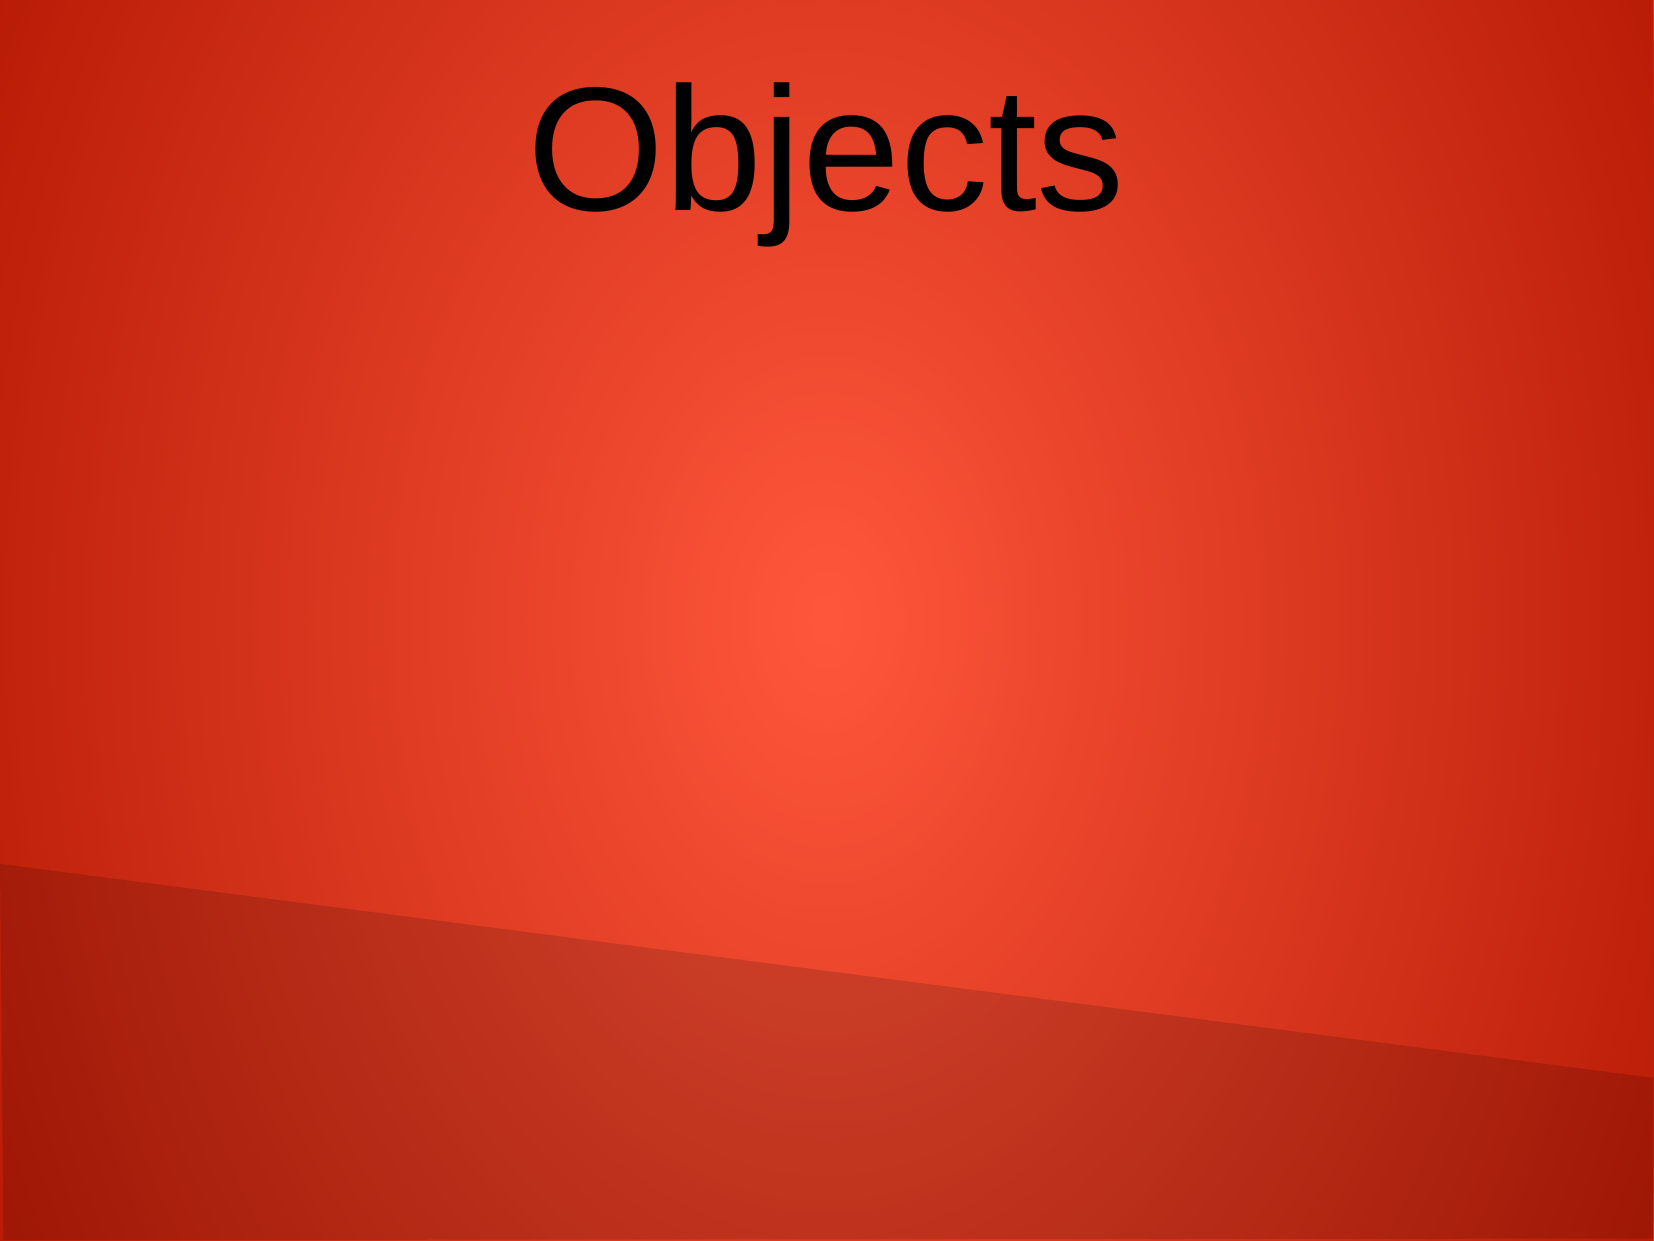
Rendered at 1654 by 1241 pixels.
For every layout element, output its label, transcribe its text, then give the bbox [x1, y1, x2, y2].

title Objects [82, 47, 1571, 252]
